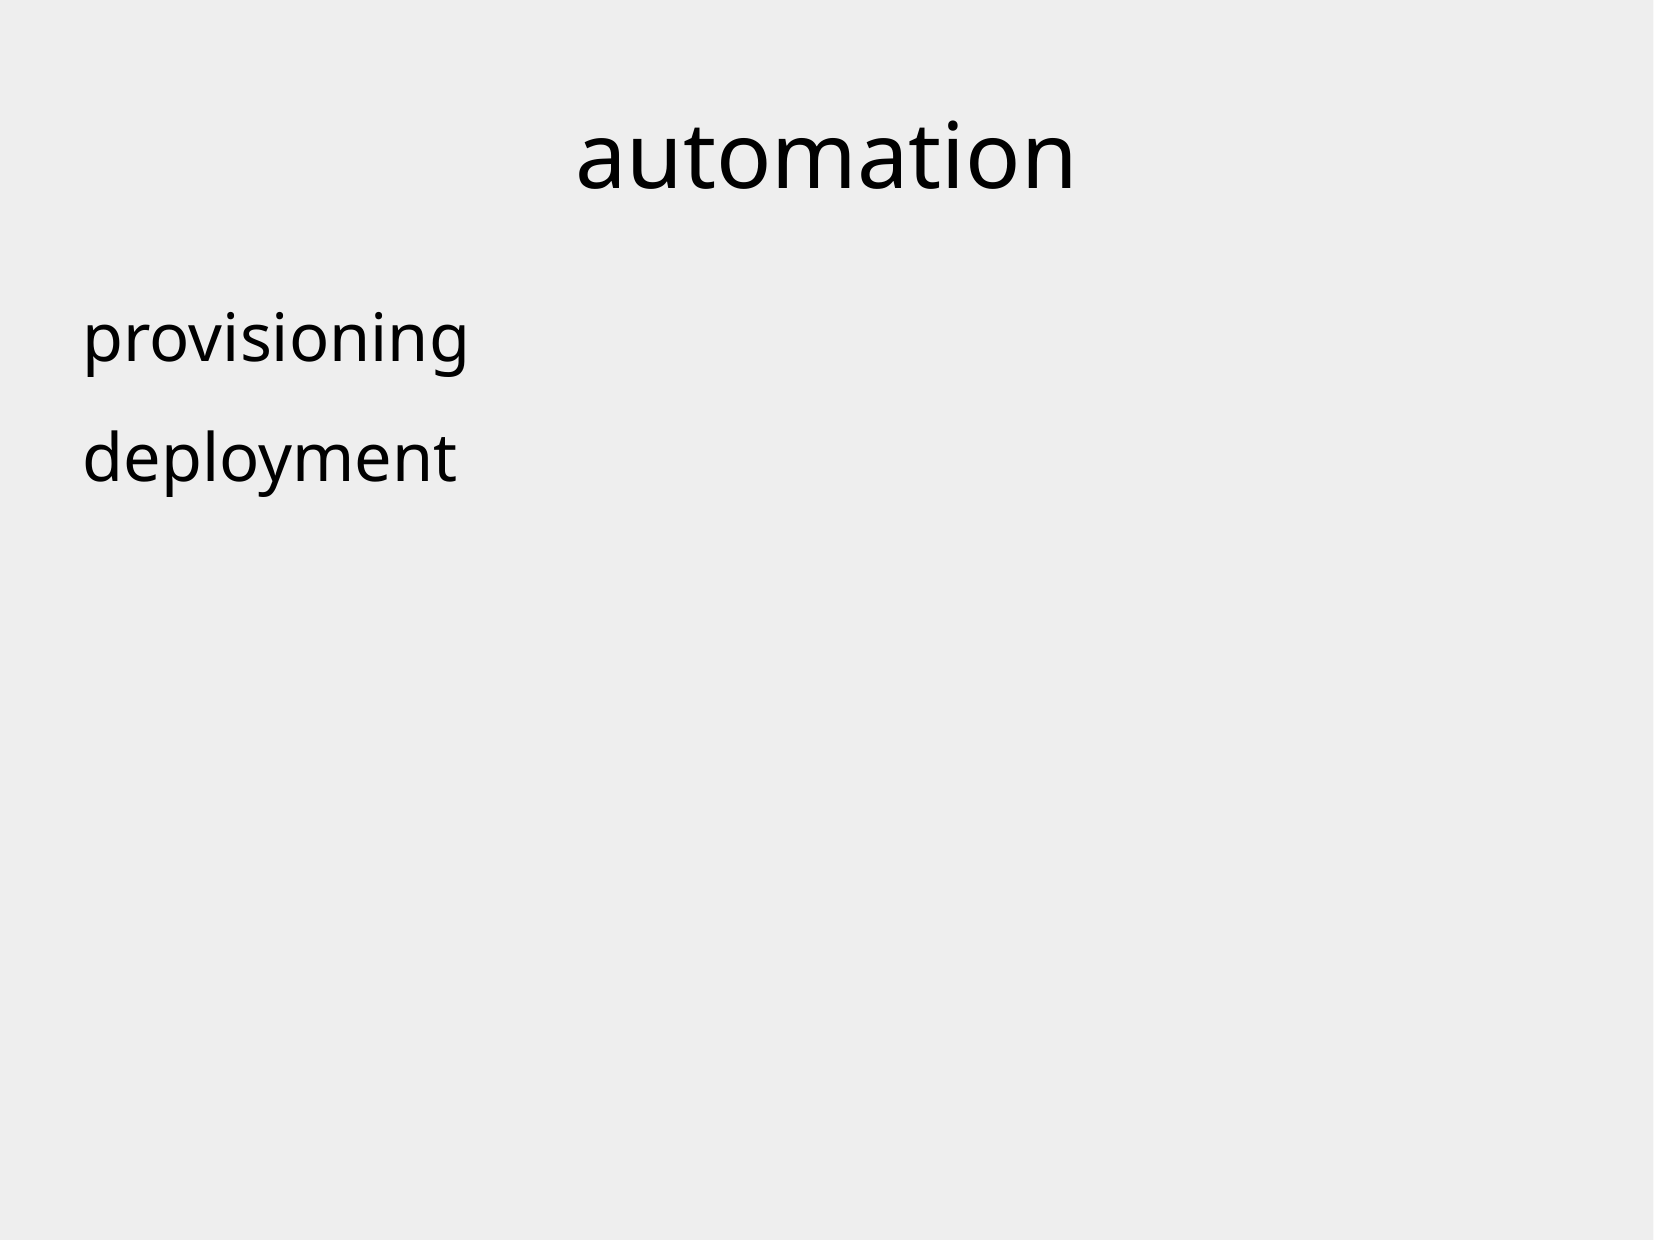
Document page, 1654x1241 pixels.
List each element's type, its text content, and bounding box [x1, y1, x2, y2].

list provisioning deployment [82, 290, 1571, 1010]
title automation [82, 49, 1571, 257]
